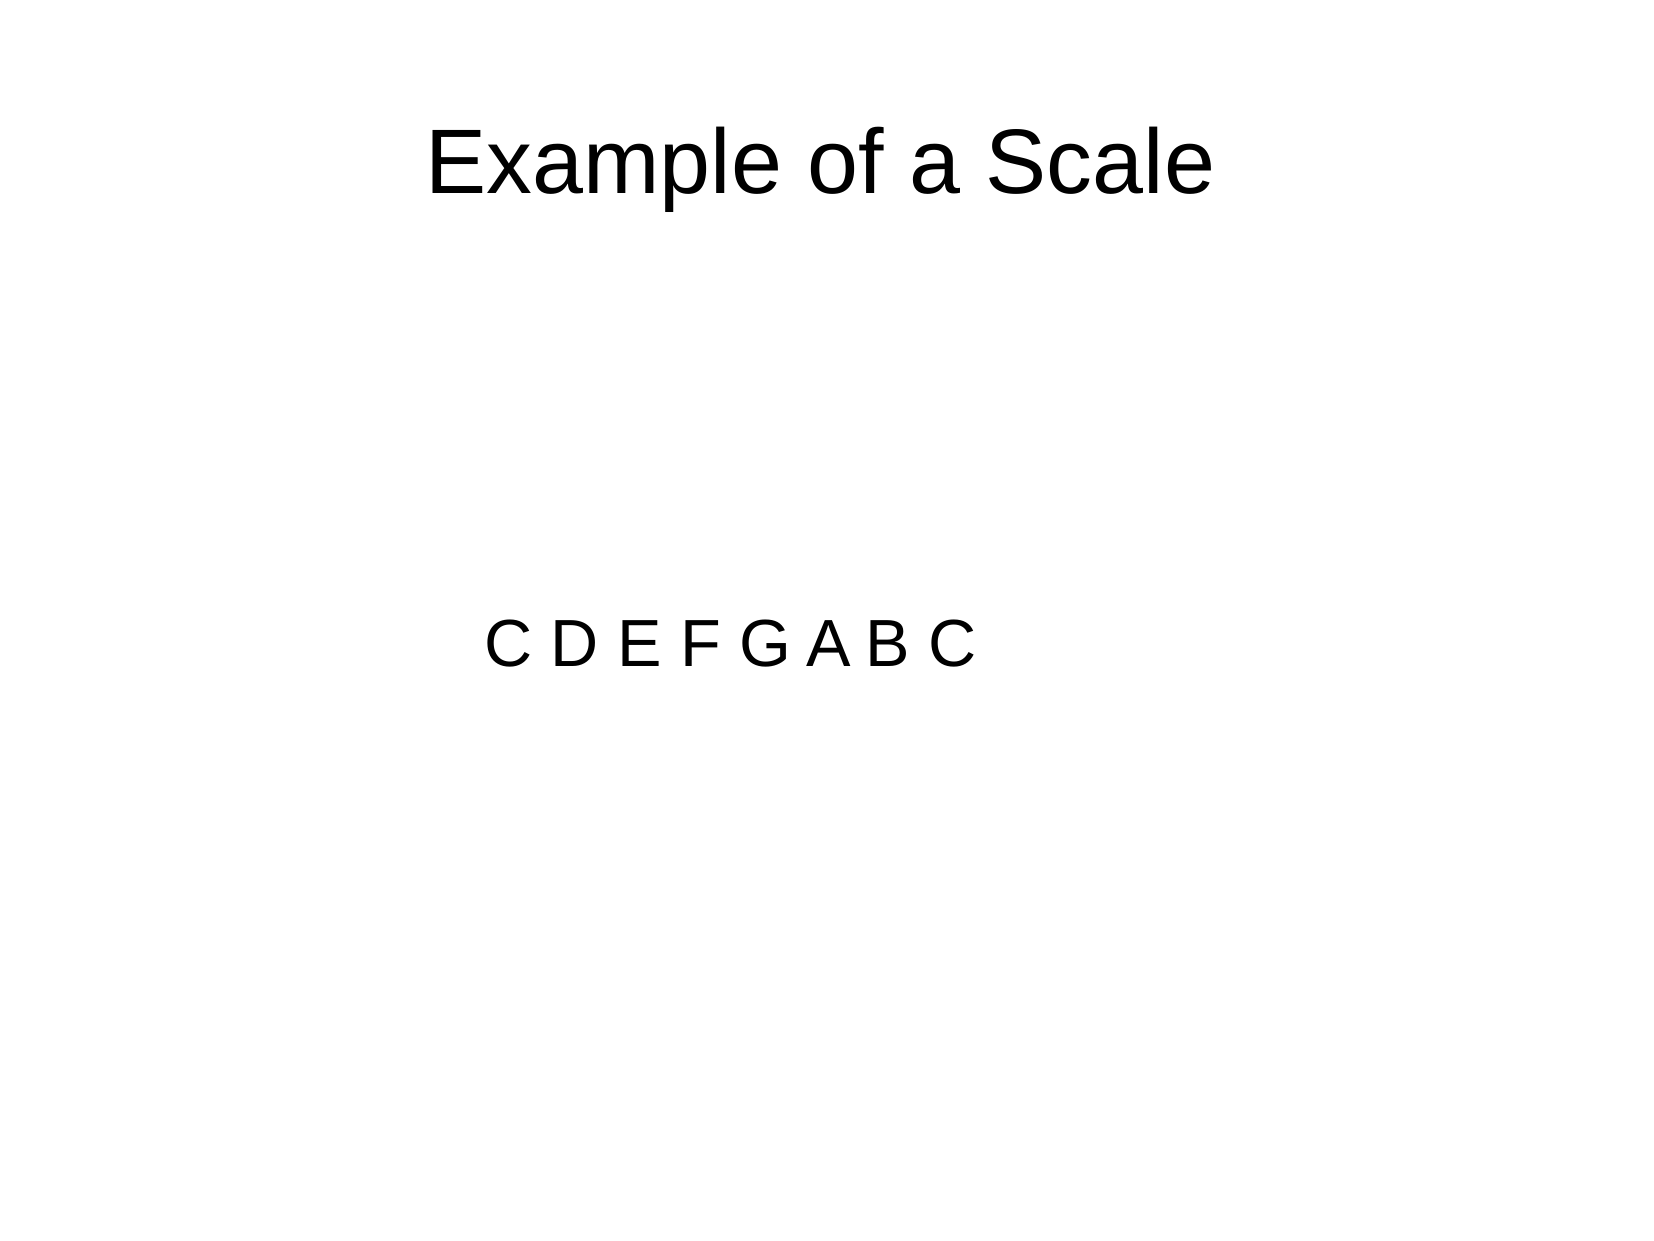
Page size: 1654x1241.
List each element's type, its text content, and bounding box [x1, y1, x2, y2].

title Example of a Scale [76, 58, 1565, 266]
list C D E F G A B C [413, 501, 1654, 773]
